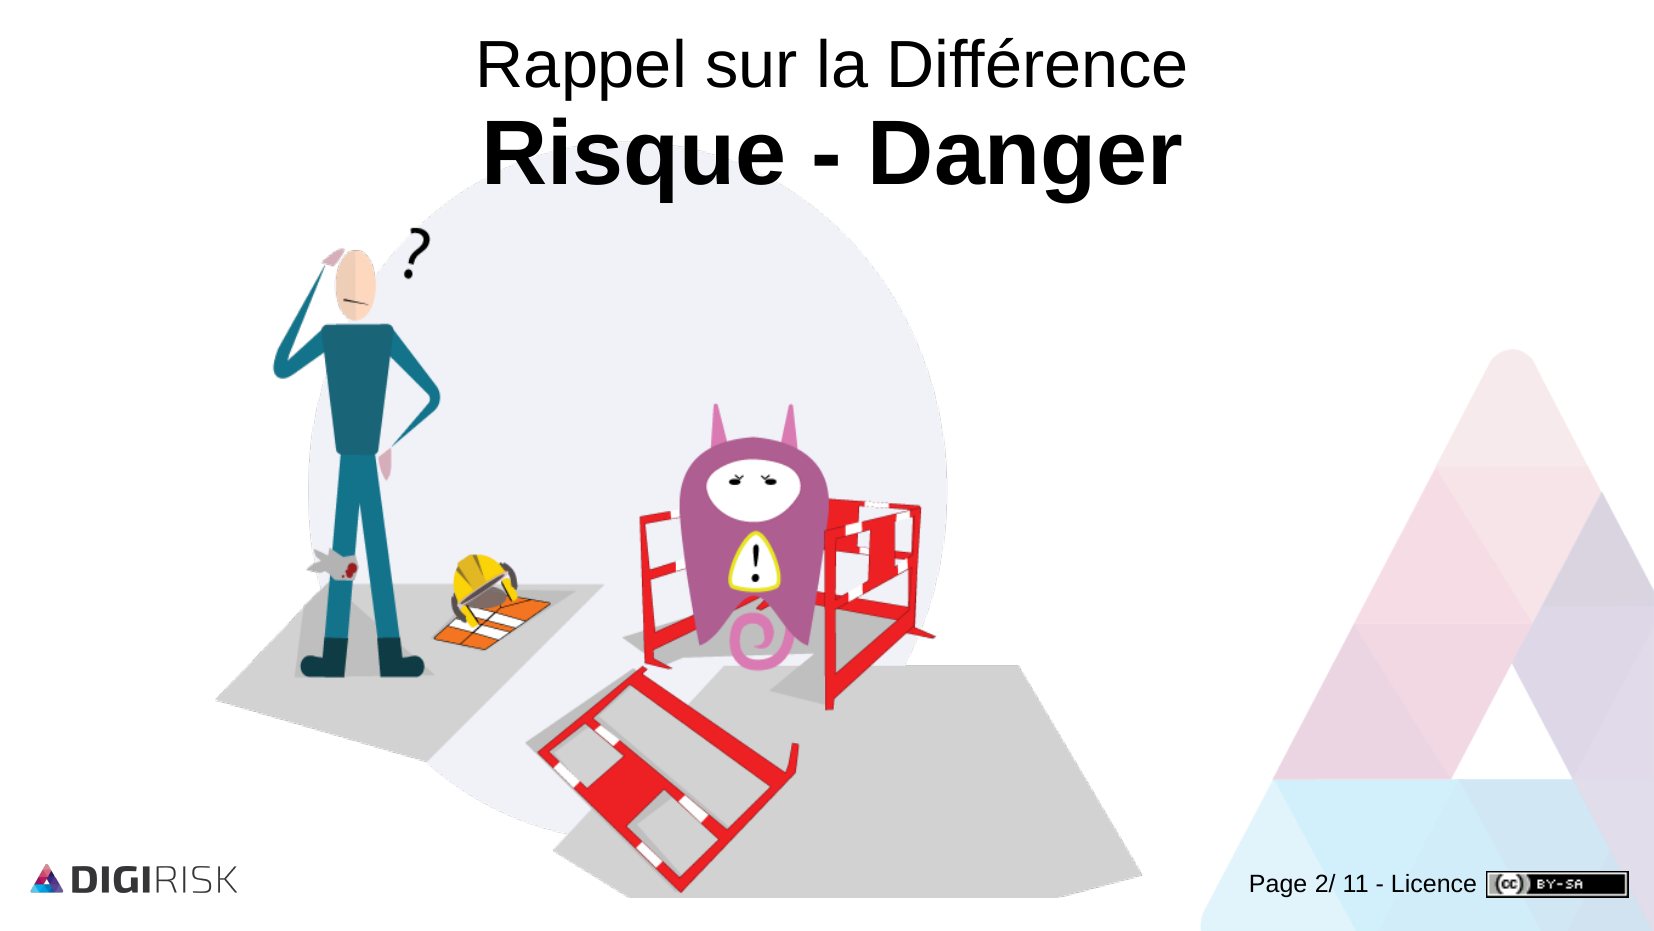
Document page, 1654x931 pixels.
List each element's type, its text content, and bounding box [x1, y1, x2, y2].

title Rappel sur la Différence Risque - Danger [94, 23, 1571, 207]
picture [1486, 871, 1629, 898]
picture [29, 207, 1170, 898]
